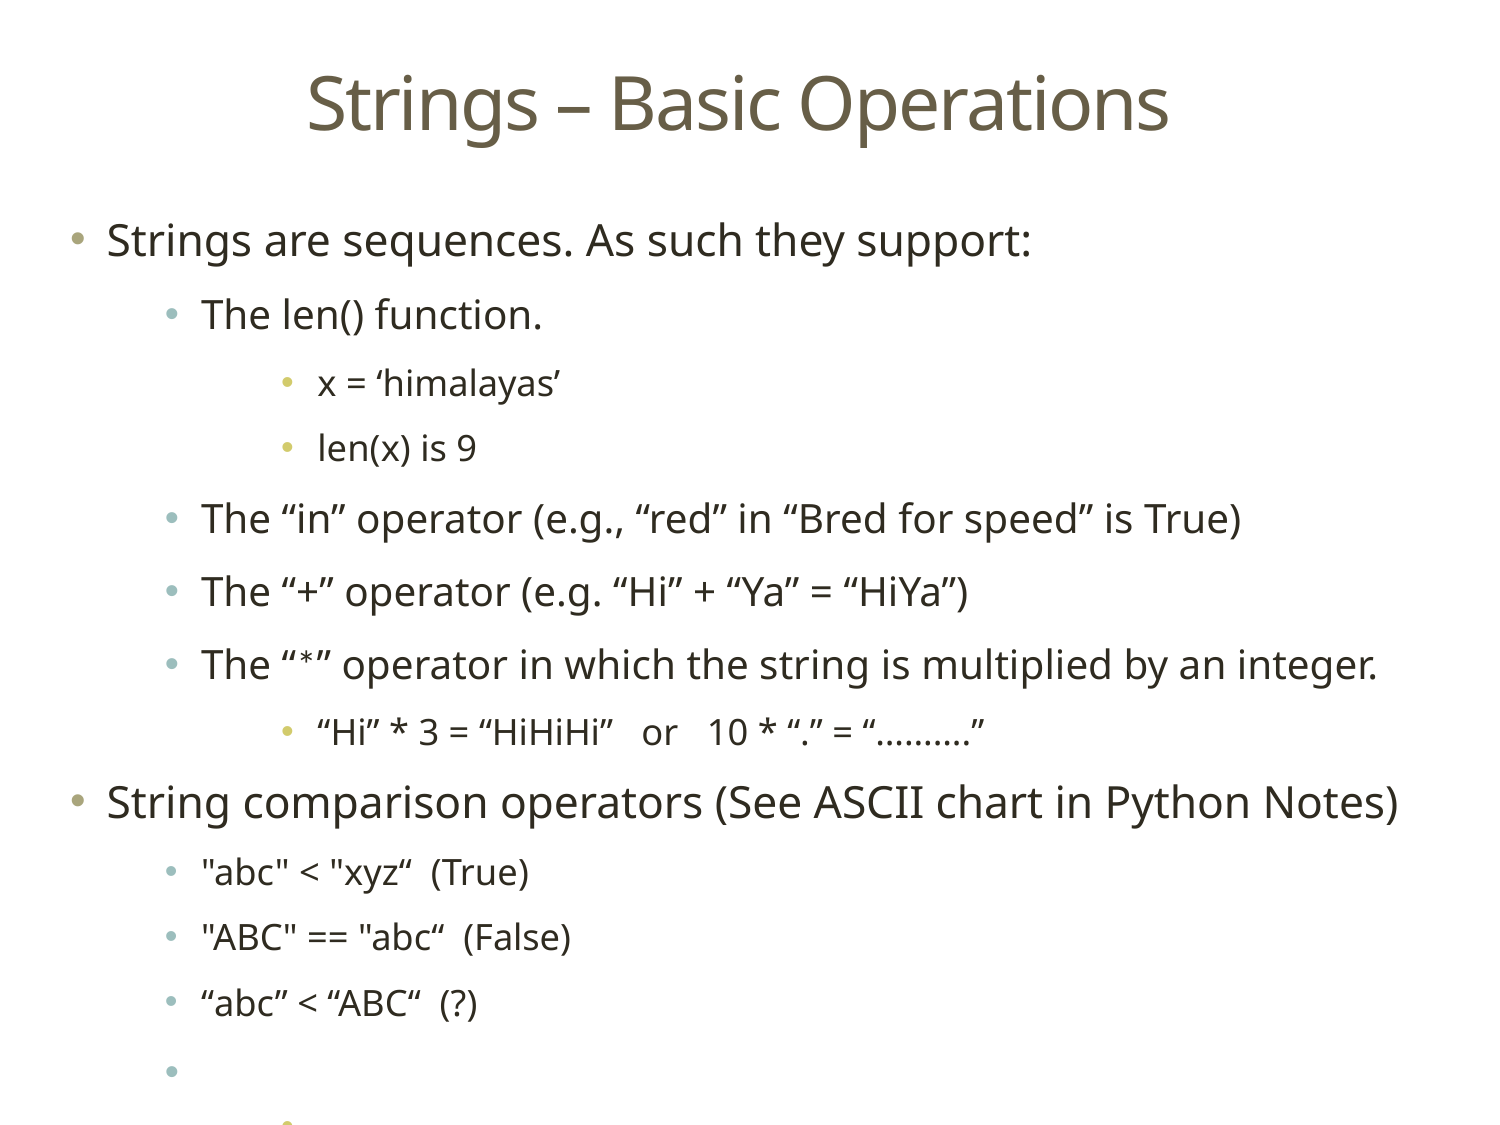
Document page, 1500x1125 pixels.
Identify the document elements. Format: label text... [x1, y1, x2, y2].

list Strings are sequences. As such they support: The len() function. x = ‘himalayas’ len(x) is 9 The “in” operator (e.g., “red” in “Bred for speed” is True) The “+” operator (e.g. “Hi” + “Ya” = “HiYa”) The “*” operator in which the string is multiplied by an integer. “Hi” * 3 = “HiHiHi” or 10 * “.” = “……….” String comparison operators (See ASCII chart in Python Notes) "abc" < "xyz“ (True) "ABC" == "abc“ (False) “abc” < “ABC“ (?) [18, 177, 1460, 1084]
title Strings – Basic Operations [18, 45, 1460, 157]
